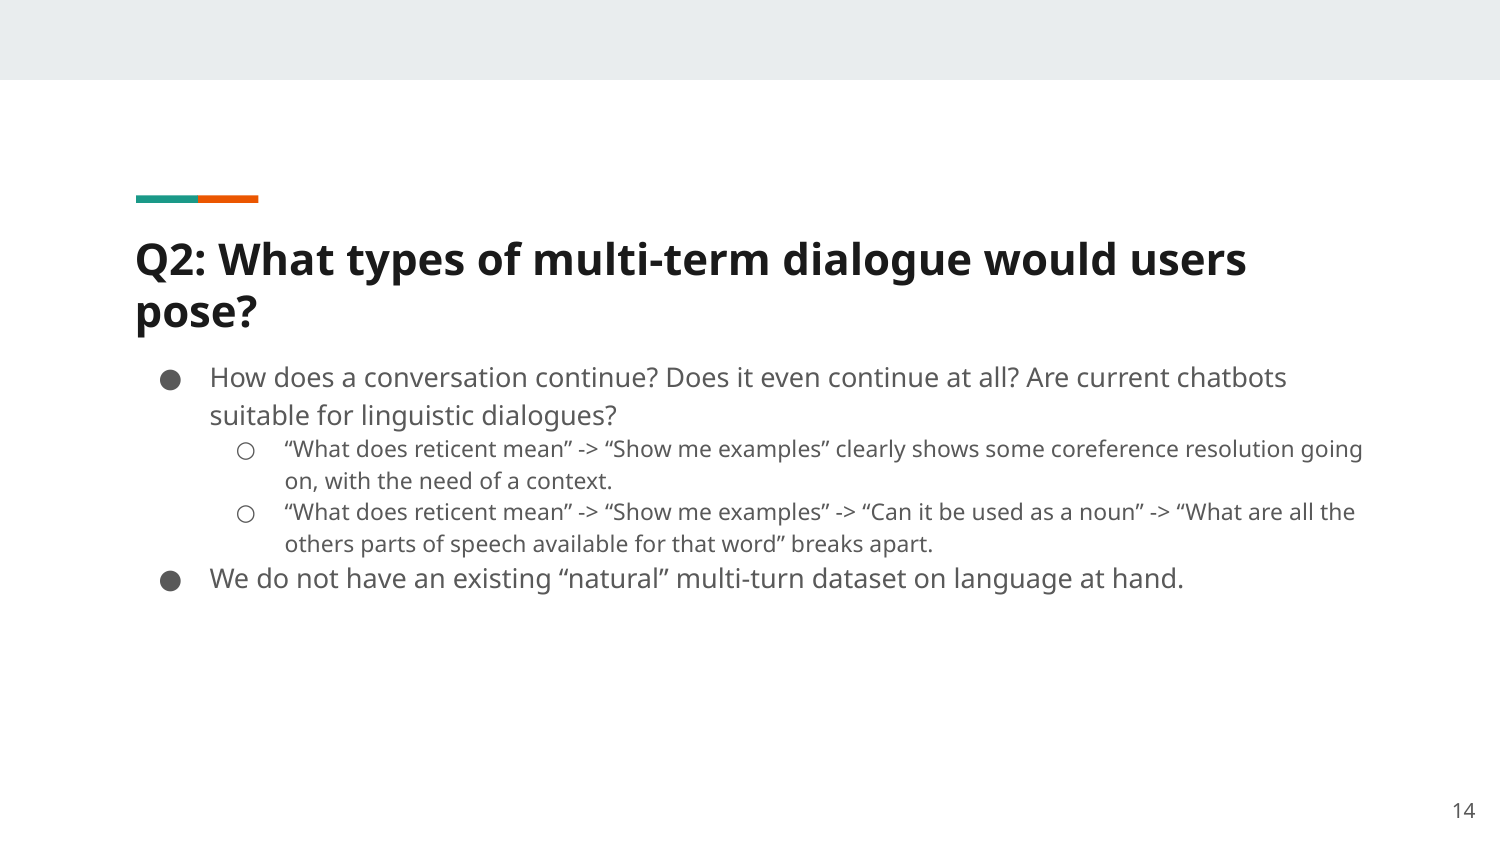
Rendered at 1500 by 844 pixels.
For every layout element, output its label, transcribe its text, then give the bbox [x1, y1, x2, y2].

slide_number <number> [1400, 779, 1491, 844]
list How does a conversation continue? Does it even continue at all? Are current chatbots suitable for linguistic dialogues? “What does reticent mean” -> “Show me examples” clearly shows some coreference resolution going on, with the need of a context. “What does reticent mean” -> “Show me examples” -> “Can it be used as a noun” -> “What are all the others parts of speech available for that word” breaks apart. We do not have an existing “natural” multi-turn dataset on language at hand. [119, 341, 1381, 712]
title Q2: What types of multi-term dialogue would users pose? [119, 216, 1381, 305]
